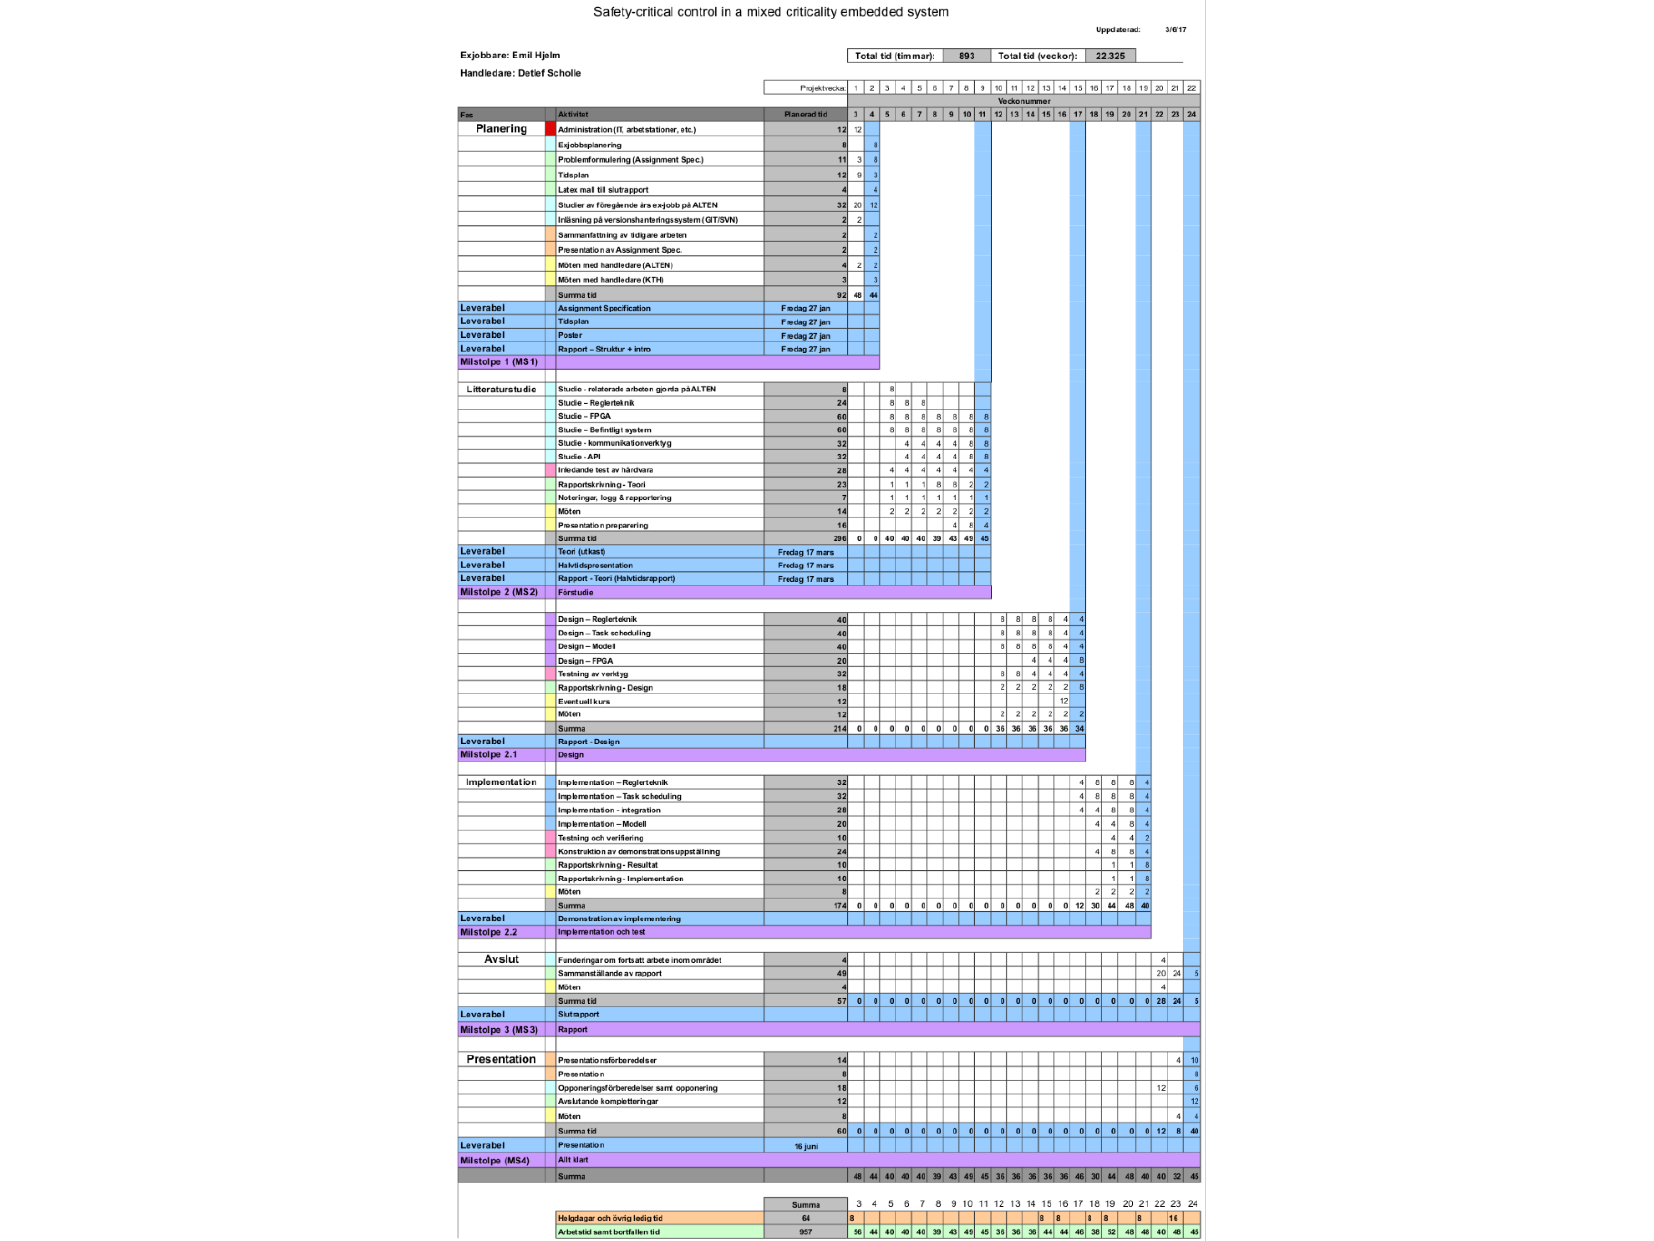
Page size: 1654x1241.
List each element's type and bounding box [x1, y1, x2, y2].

picture [448, 0, 1206, 1241]
